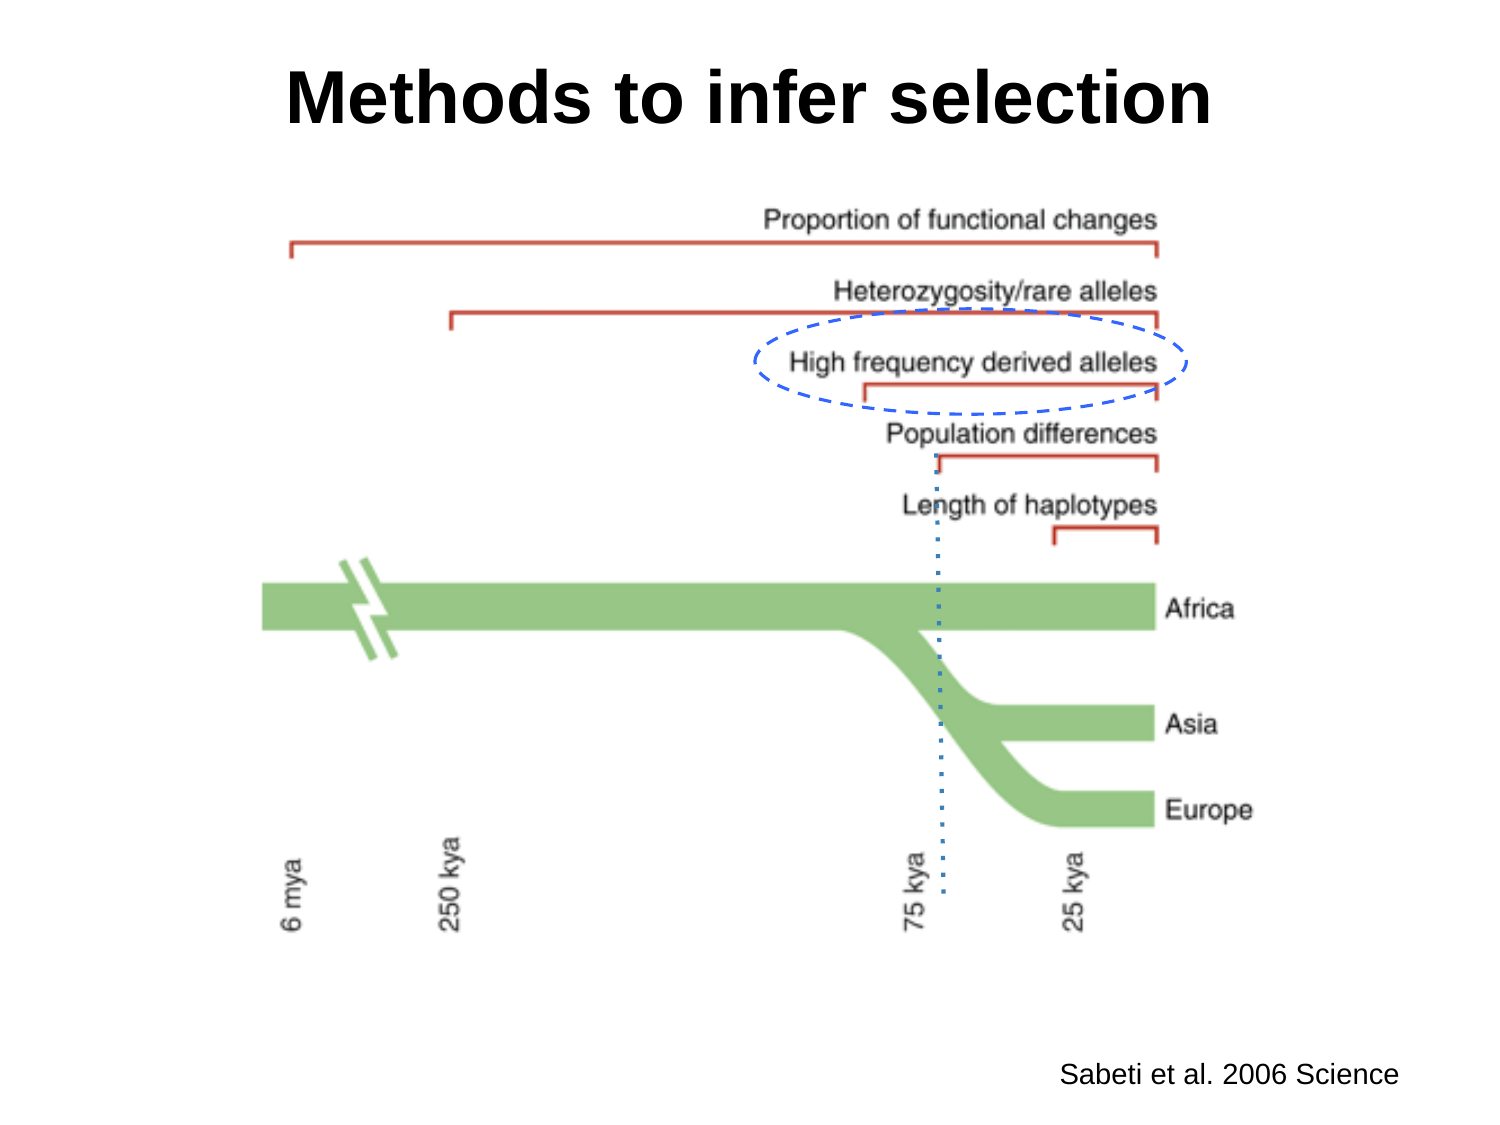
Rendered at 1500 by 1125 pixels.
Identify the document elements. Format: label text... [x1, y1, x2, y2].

text_box Sabeti et al. 2006 Science [1044, 1047, 1481, 1099]
text_box Methods to infer selection [74, 0, 1425, 188]
picture [247, 188, 1268, 940]
